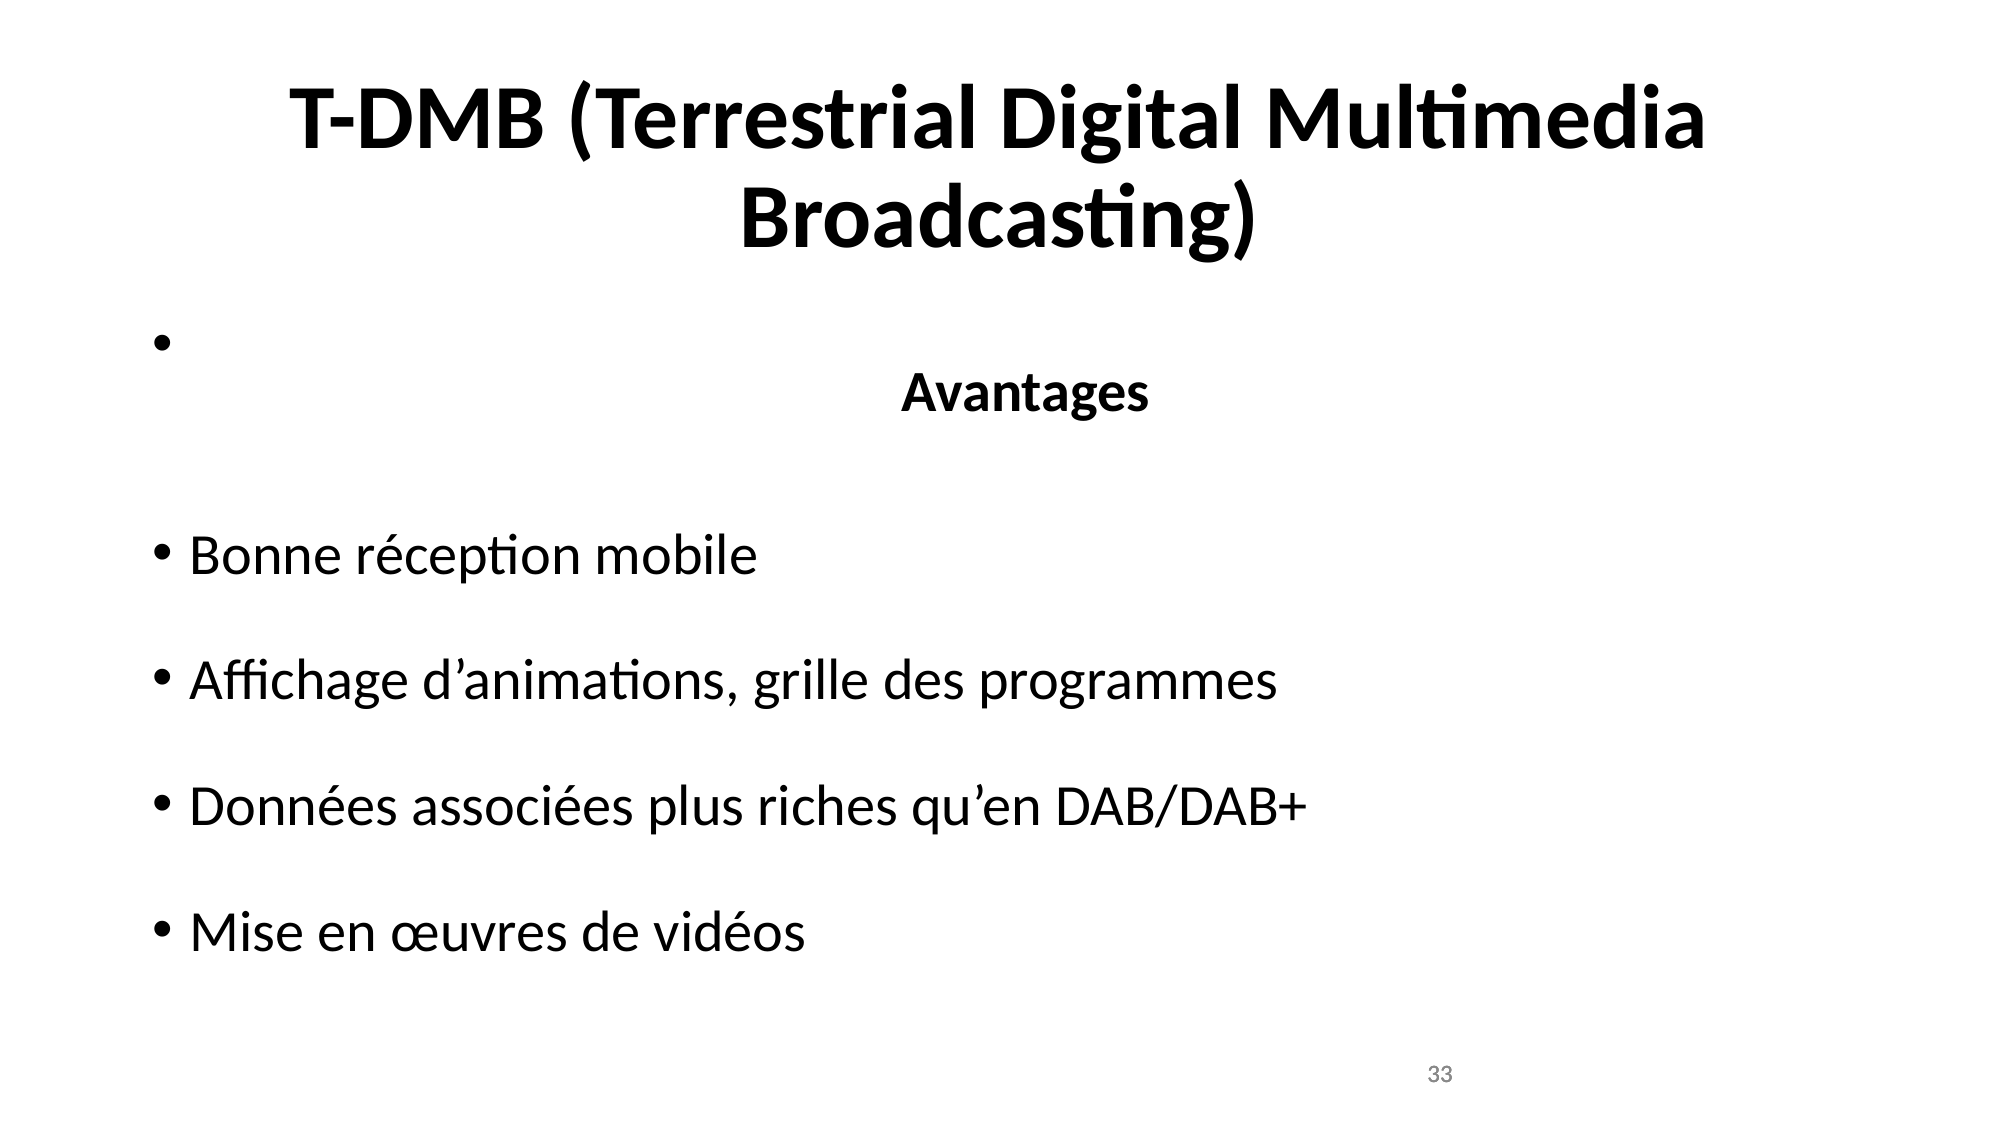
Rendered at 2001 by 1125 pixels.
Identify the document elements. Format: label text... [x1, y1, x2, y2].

text_box Avantages [886, 346, 1182, 432]
text_box [1412, 1042, 1863, 1103]
title T-DMB (Terrestrial Digital Multimedia Broadcasting) [137, 59, 1863, 278]
list Bonne réception mobile Affichage d’animations, grille des programmes Données associées plus riches qu’en DAB/DAB+ Mise en œuvres de vidéos [137, 299, 1863, 1014]
